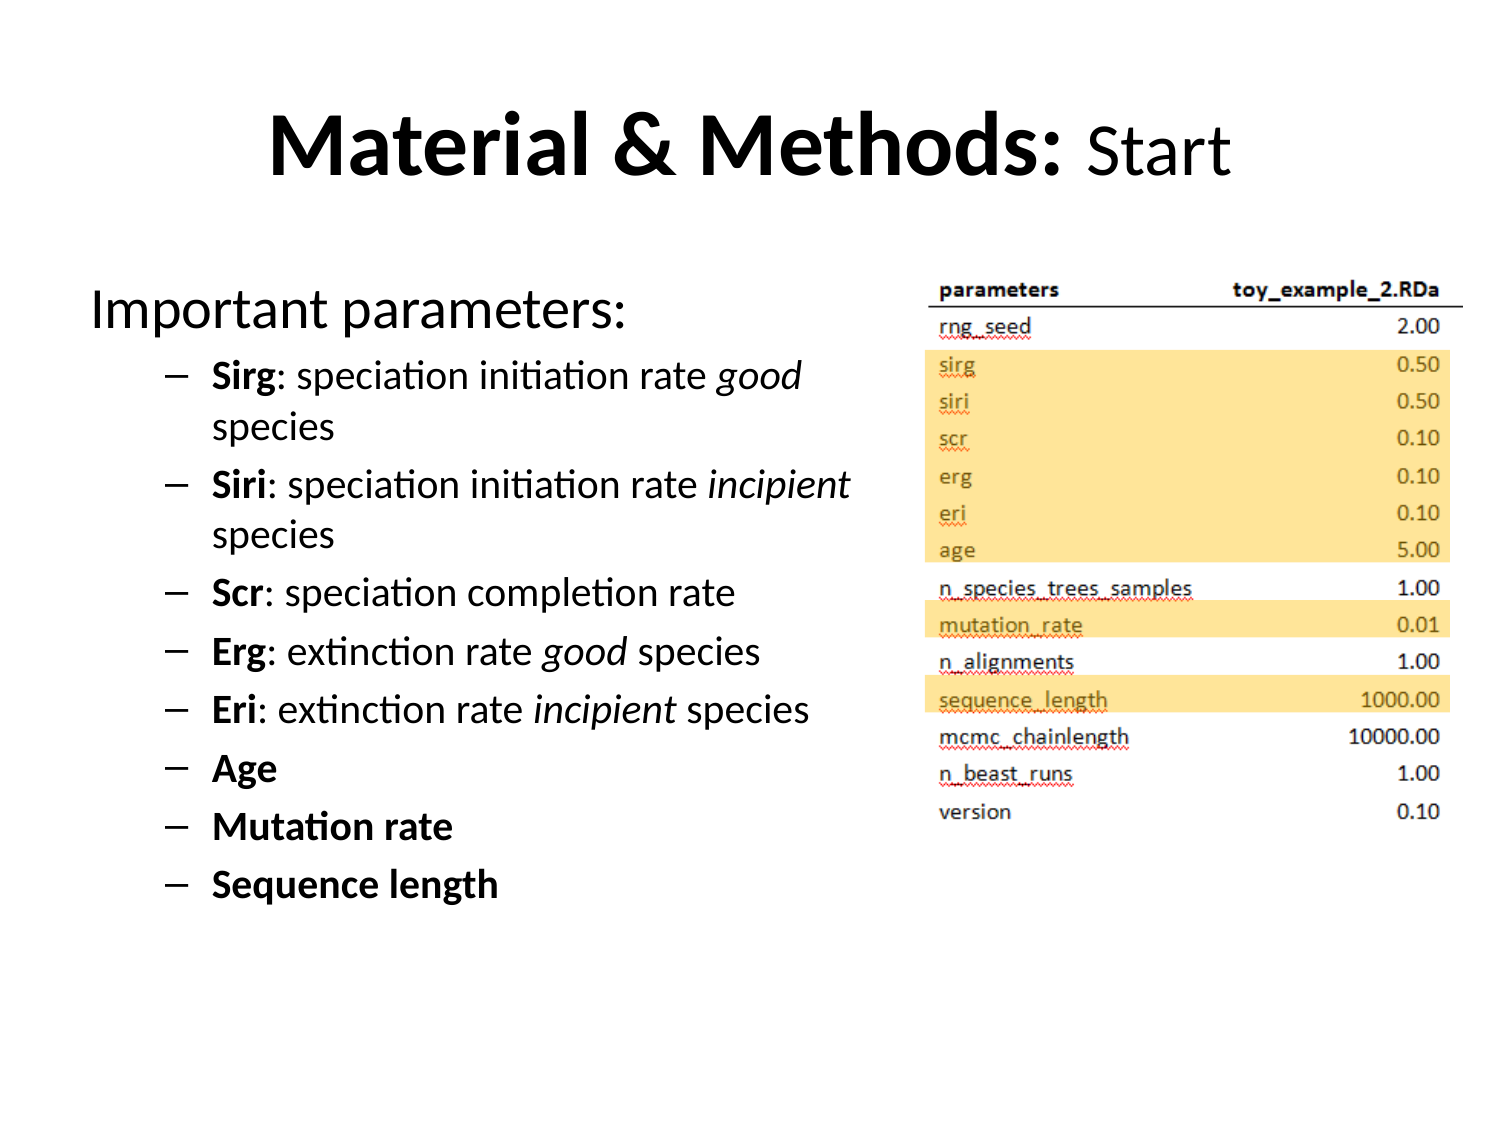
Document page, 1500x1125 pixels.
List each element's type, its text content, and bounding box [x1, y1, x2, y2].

text_box [950, 600, 1450, 638]
text_box [950, 349, 1450, 563]
list Important parameters: Sirg: speciation initiation rate good species Siri: speciation initiation rate incipient species Scr: speciation completion rate Erg: extinction rate good species Eri: extinction rate incipient species Age Mutation rate Sequence length [75, 262, 950, 975]
picture [950, 274, 1463, 833]
title Material & Methods: Start [75, 45, 1425, 233]
text_box [924, 675, 1450, 713]
